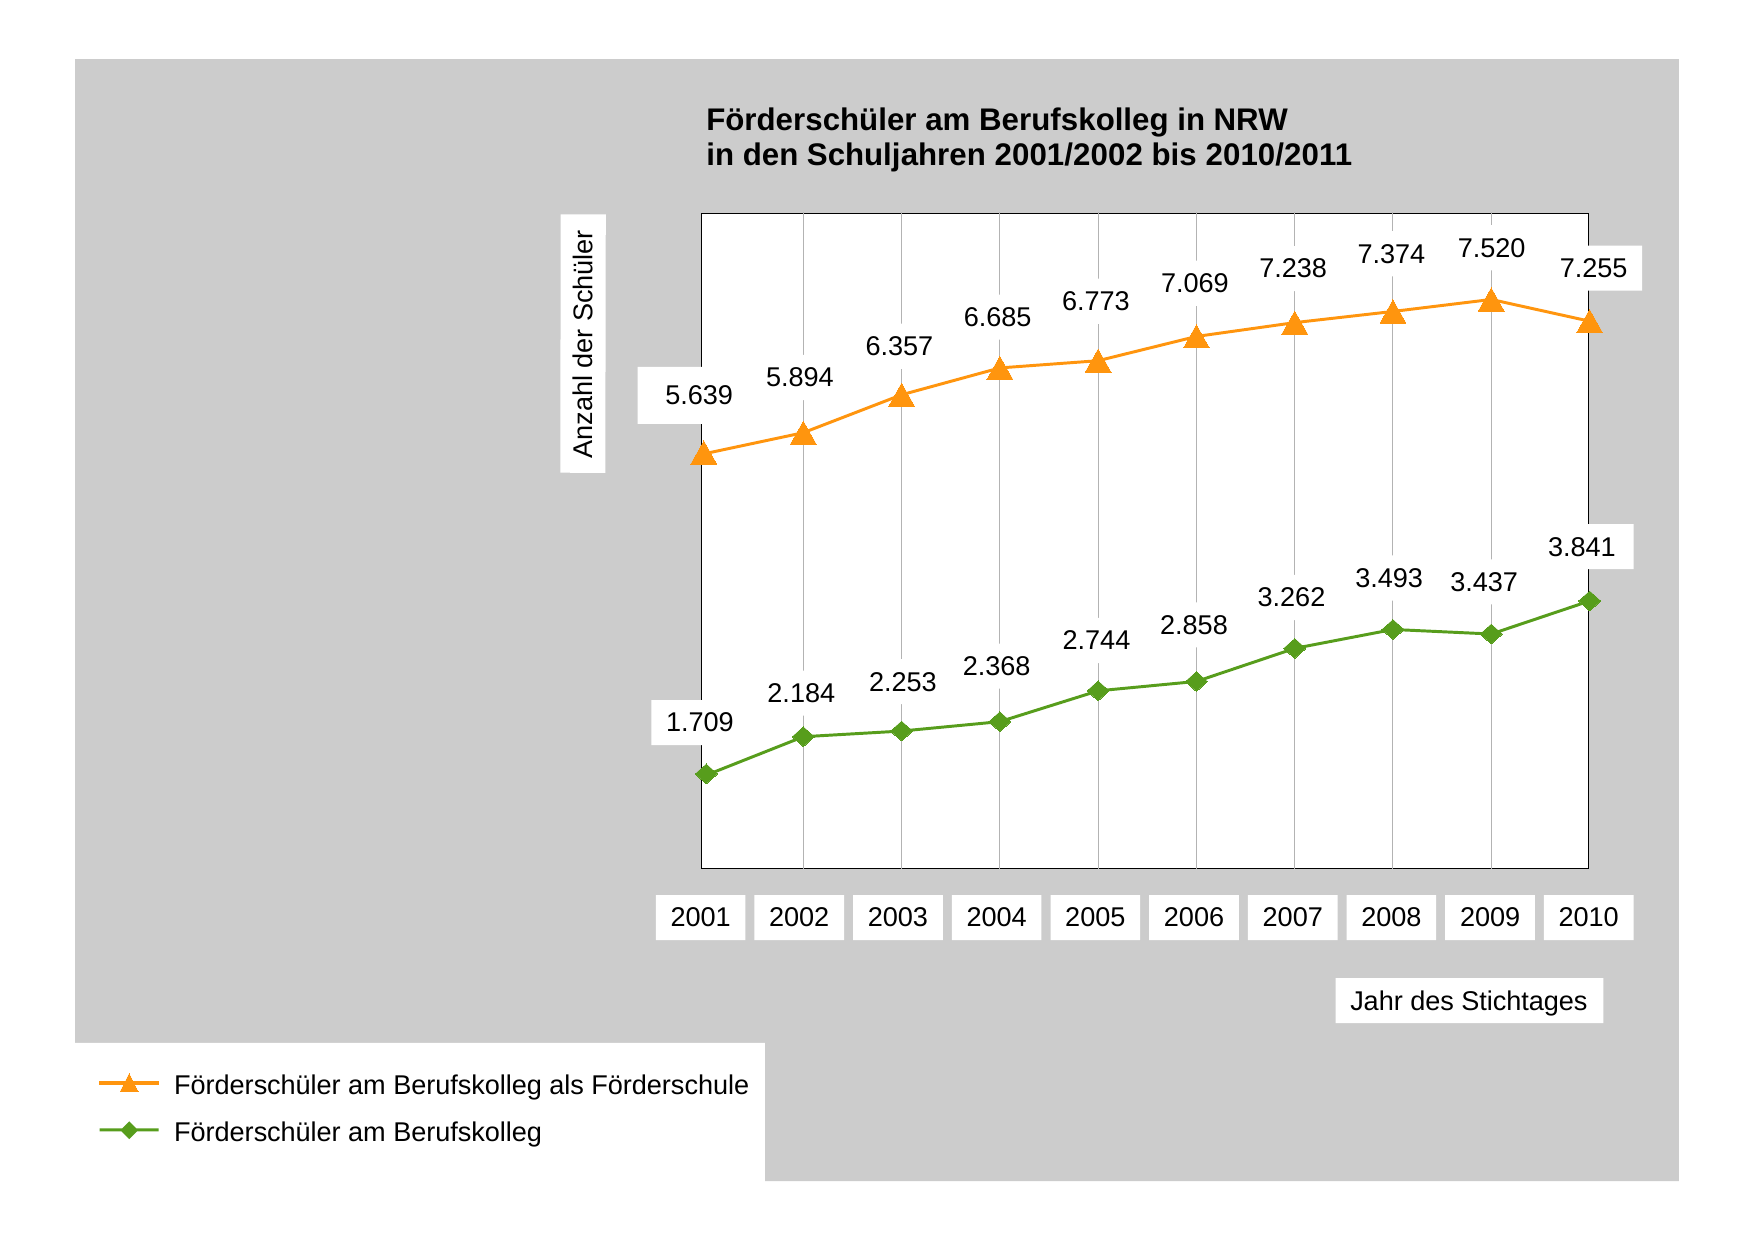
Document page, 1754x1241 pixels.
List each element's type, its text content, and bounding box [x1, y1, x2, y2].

text_box 2.184 [752, 670, 857, 716]
text_box 6.357 [850, 323, 948, 369]
text_box 7.238 [1244, 246, 1342, 292]
text_box 2003 [853, 895, 943, 941]
text_box 2001 [655, 895, 746, 941]
text_box Förderschüler am Berufskolleg als Förderschule [159, 1062, 766, 1108]
text_box 2007 [1247, 895, 1338, 941]
text_box 3.262 [1242, 574, 1347, 621]
text_box 5.894 [751, 354, 849, 401]
text_box 2.744 [1047, 617, 1152, 664]
text_box 7.520 [1443, 225, 1541, 271]
text_box 2.858 [1145, 602, 1250, 648]
text_box 2010 [1543, 895, 1634, 941]
text_box 2002 [754, 895, 845, 941]
text_box 6.773 [1047, 278, 1145, 324]
text_box 1.709 [651, 700, 755, 746]
text_box 6.685 [949, 294, 1047, 340]
text_box 7.069 [1146, 260, 1244, 306]
text_box 3.841 [1530, 524, 1634, 570]
text_box 2006 [1149, 895, 1239, 941]
text_box [75, 59, 1679, 1195]
text_box 3.493 [1340, 555, 1445, 601]
text_box Förderschüler am Berufskolleg in NRW in den Schuljahren 2001/2002 bis 2010/2011 [691, 95, 1438, 180]
text_box 2009 [1445, 895, 1535, 941]
text_box 2.368 [948, 643, 1052, 689]
text_box 2008 [1346, 895, 1437, 941]
text_box Förderschüler am Berufskolleg [159, 1109, 559, 1155]
text_box 3.437 [1426, 559, 1542, 605]
text_box 5.639 [637, 366, 761, 424]
text_box 2005 [1050, 895, 1141, 941]
text_box 7.255 [1545, 245, 1643, 291]
text_box 7.374 [1342, 231, 1440, 277]
text_box Jahr des Stichtages [1335, 978, 1604, 1024]
text_box 2.253 [854, 659, 958, 705]
text_box 2004 [951, 895, 1042, 941]
text_box Anzahl der Schüler [560, 214, 606, 473]
